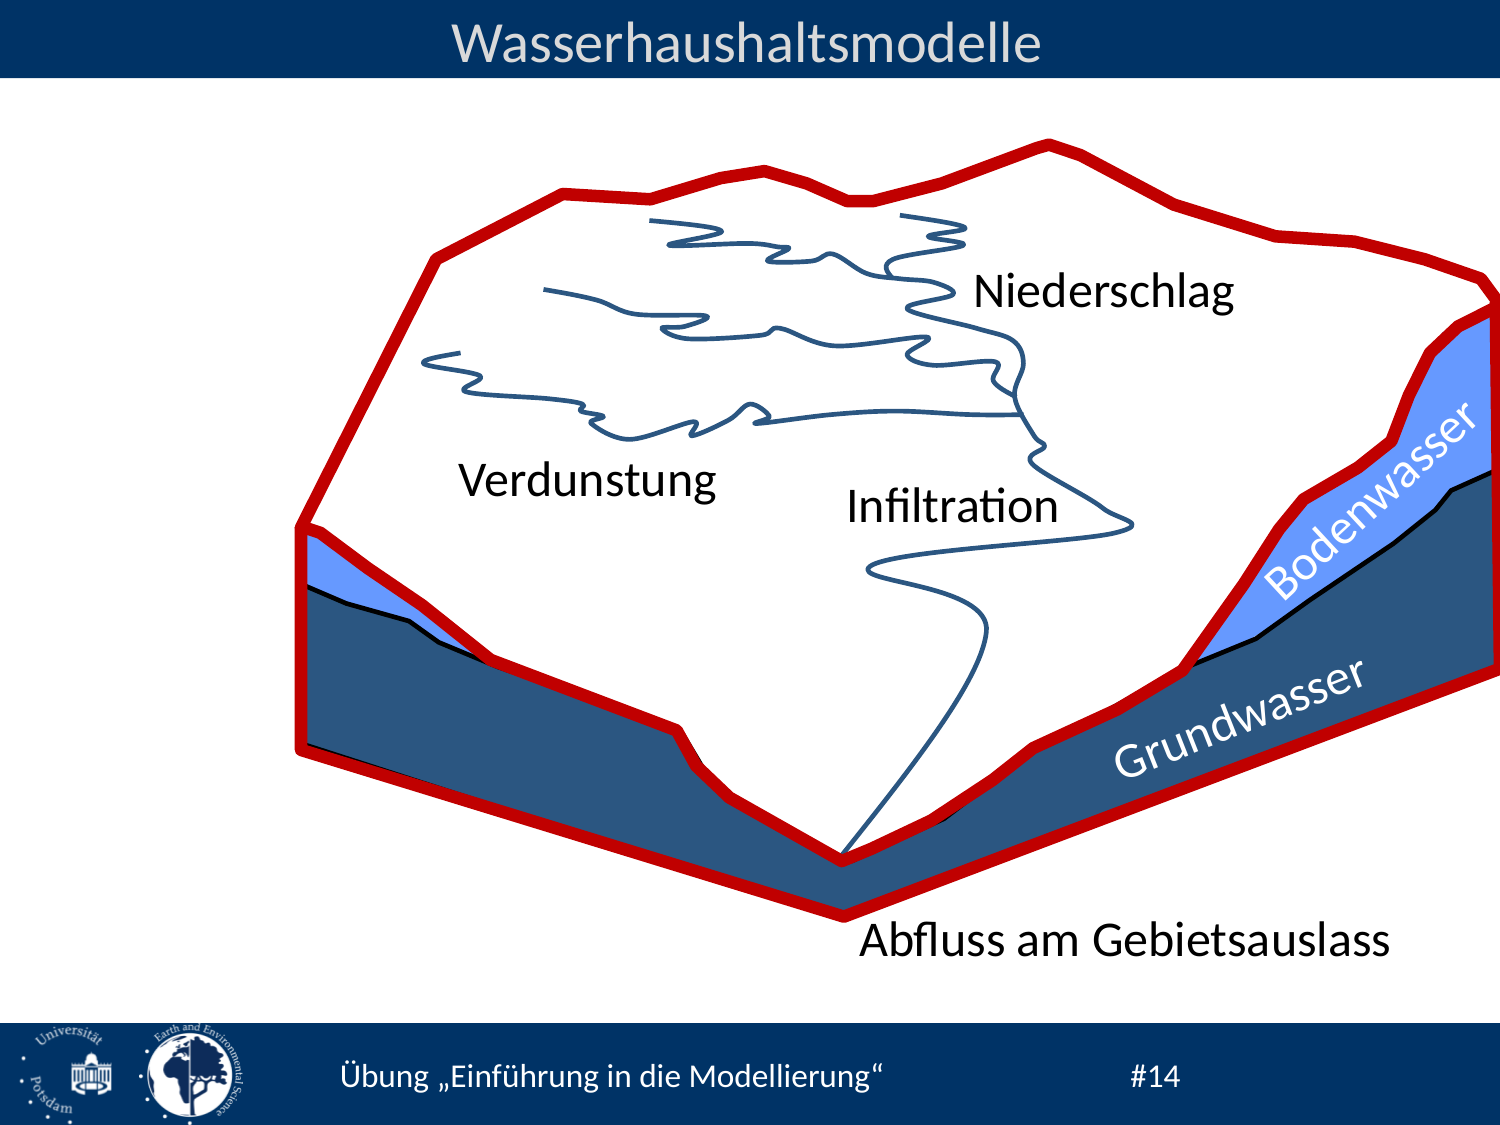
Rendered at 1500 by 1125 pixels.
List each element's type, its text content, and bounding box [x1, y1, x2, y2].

text_box Niederschlag [903, 250, 1306, 326]
text_box Verdunstung [410, 439, 766, 515]
text_box Infiltration [752, 465, 1154, 540]
text_box Bodenwasser [1233, 325, 1500, 627]
text_box Grundwasser [1086, 581, 1499, 804]
text_box Wasserhaushaltsmodelle [0, 0, 1495, 75]
text_box Abfluss am Gebietsauslass [844, 898, 1500, 974]
picture [139, 1023, 243, 1125]
text_box [1413, 319, 1489, 404]
text_box [308, 437, 1493, 909]
